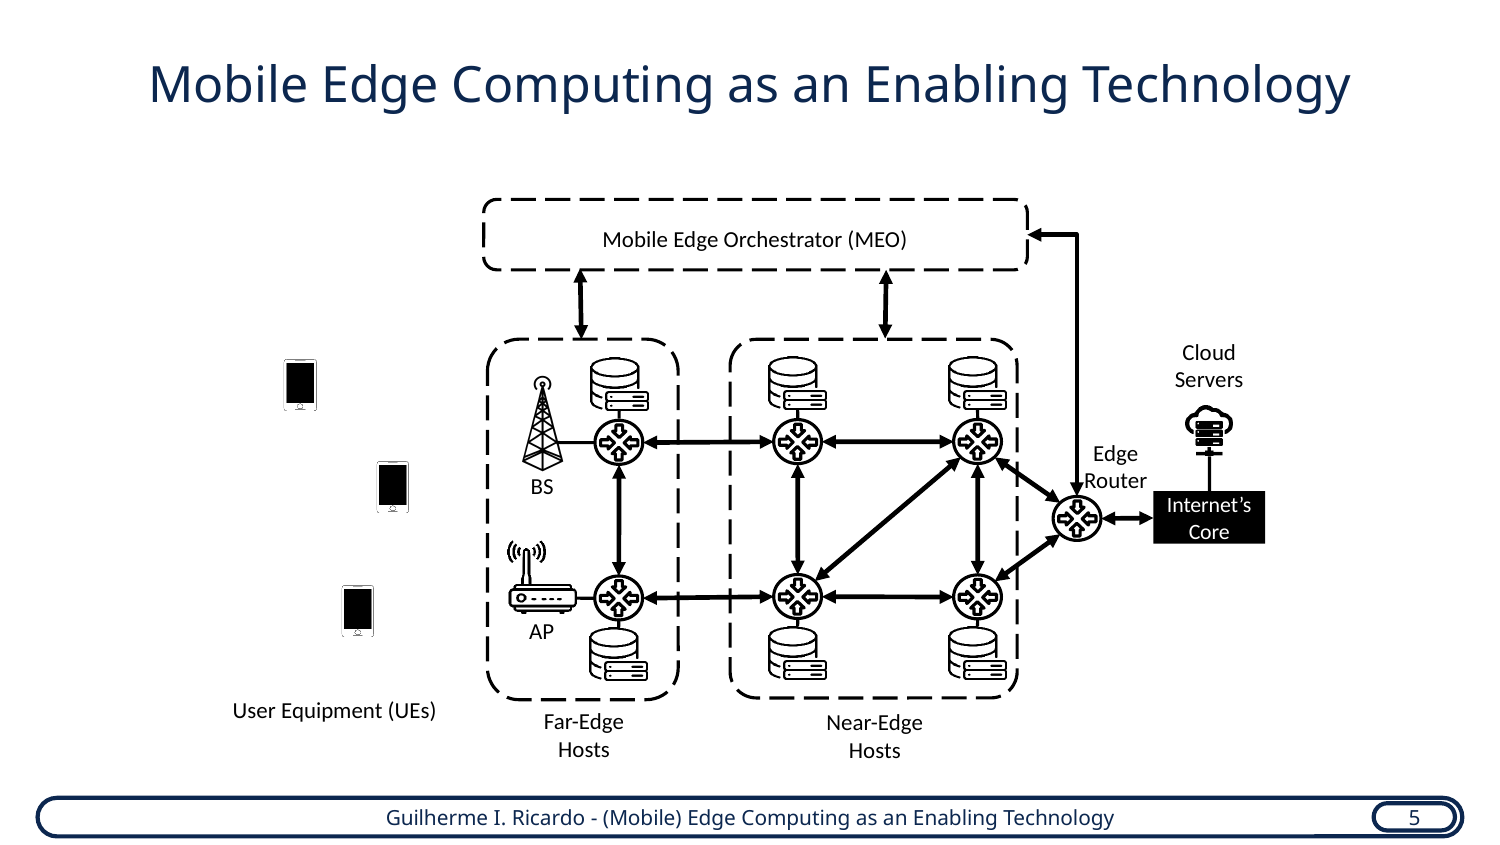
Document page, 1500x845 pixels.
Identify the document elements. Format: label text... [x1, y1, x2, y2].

text_box Edge Router [1072, 438, 1159, 494]
picture [589, 627, 648, 682]
picture [1185, 405, 1233, 457]
picture [519, 373, 566, 474]
text_box AP [507, 616, 577, 644]
picture [768, 356, 827, 410]
text_box Guilherme I. Ricardo - (Mobile) Edge Computing as an Enabling Technology [37, 797, 1463, 837]
picture [768, 626, 827, 680]
text_box Mobile Edge Orchestrator (MEO) [483, 224, 1027, 252]
picture [372, 460, 413, 514]
text_box Far-Edge Hosts [488, 706, 680, 762]
text_box Mobile Edge Computing as an Enabling Technology [37, 37, 1463, 193]
text_box Internet’s Core [1153, 491, 1266, 544]
picture [590, 357, 649, 411]
text_box 5 [1373, 803, 1456, 831]
picture [337, 584, 378, 638]
picture [507, 540, 577, 614]
text_box Near-Edge Hosts [731, 707, 1019, 763]
picture [279, 358, 321, 412]
text_box BS [520, 471, 564, 500]
text_box [1053, 496, 1101, 541]
text_box Cloud Servers [1166, 337, 1252, 393]
picture [948, 626, 1007, 680]
picture [948, 356, 1007, 410]
text_box User Equipment (UEs) [219, 695, 450, 723]
